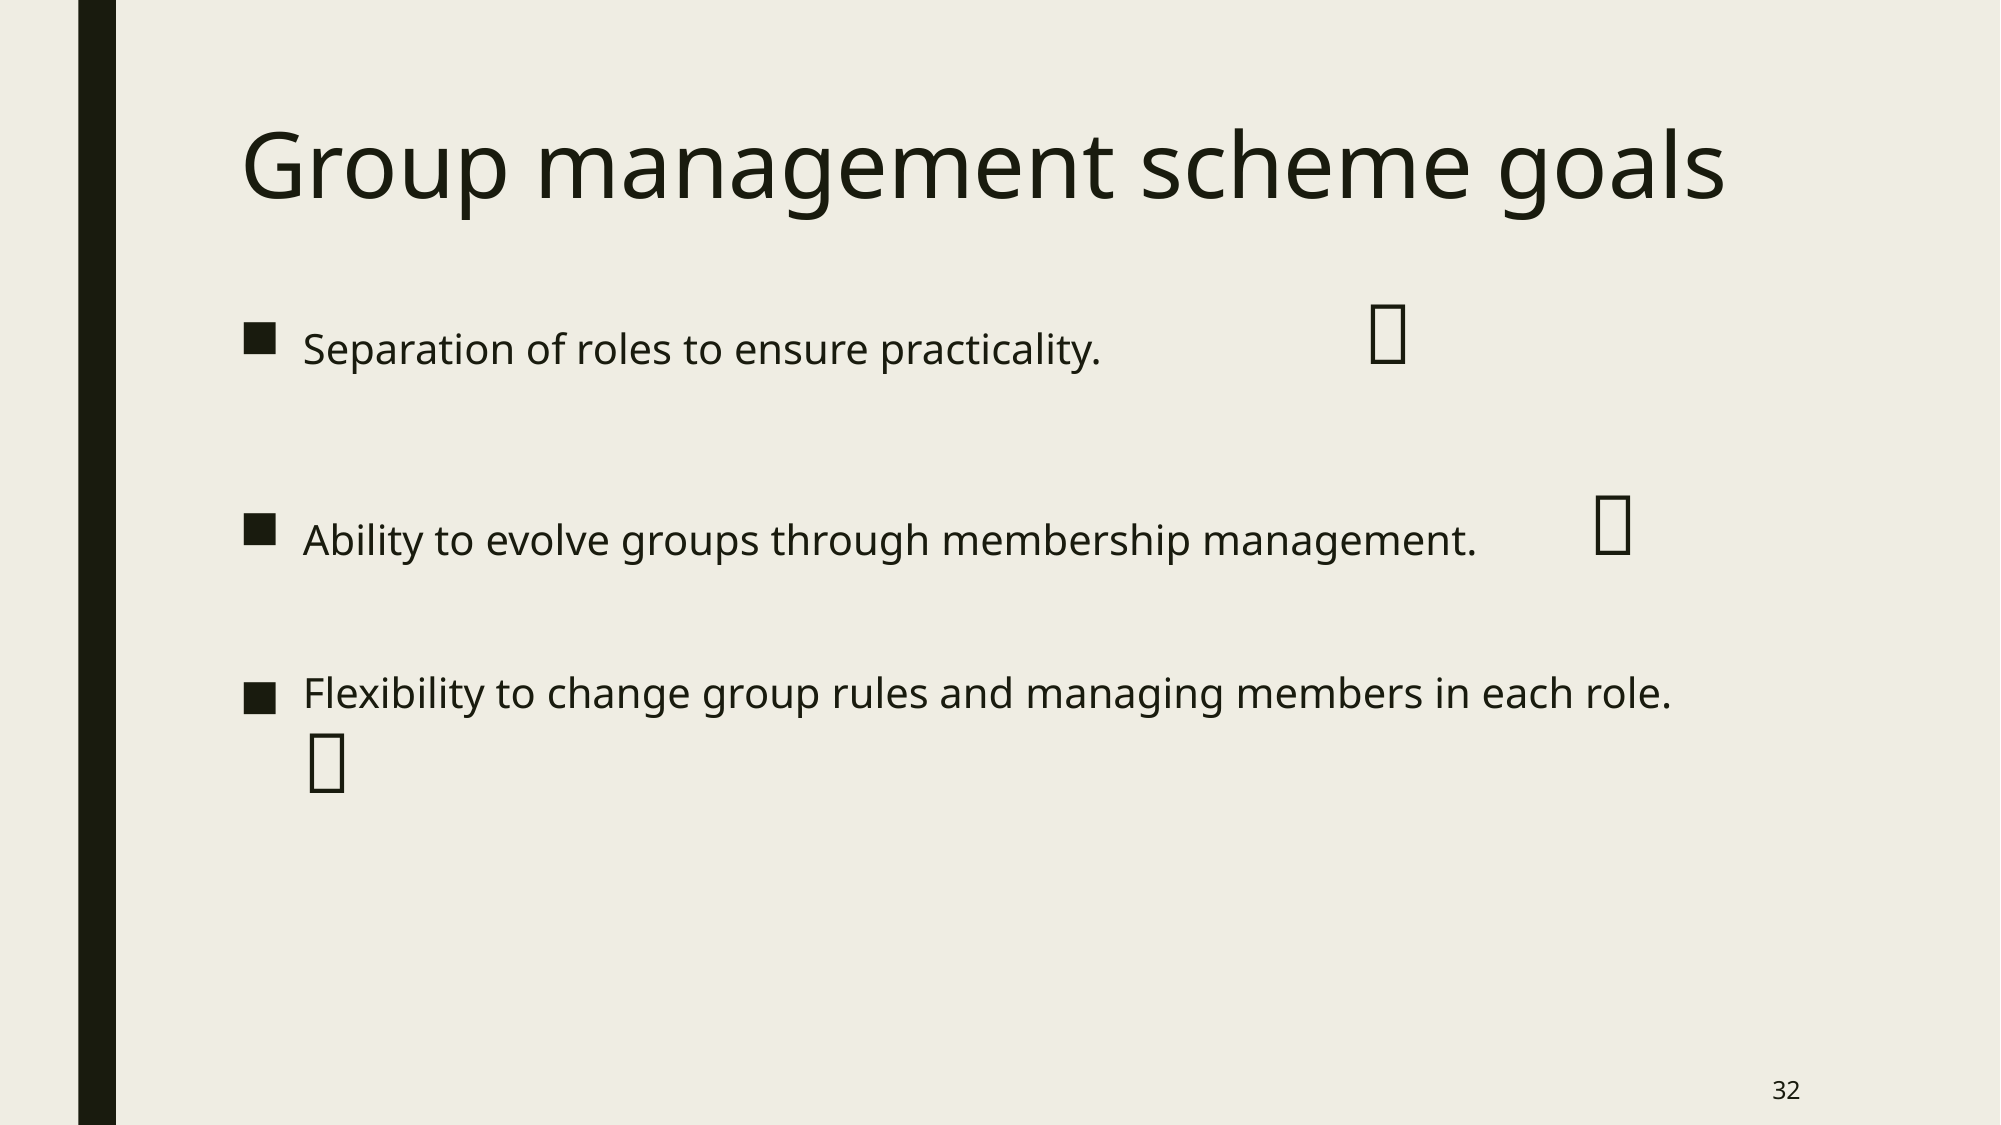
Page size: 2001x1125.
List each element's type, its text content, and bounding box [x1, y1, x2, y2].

list Separation of roles to ensure practicality. ✅ Ability to evolve groups through membership management. ✅ Flexibility to change group rules and managing members in each role. ✅ [225, 281, 1800, 963]
title Group management scheme goals [225, 112, 1800, 281]
slide_number <number> [1553, 1058, 1816, 1125]
